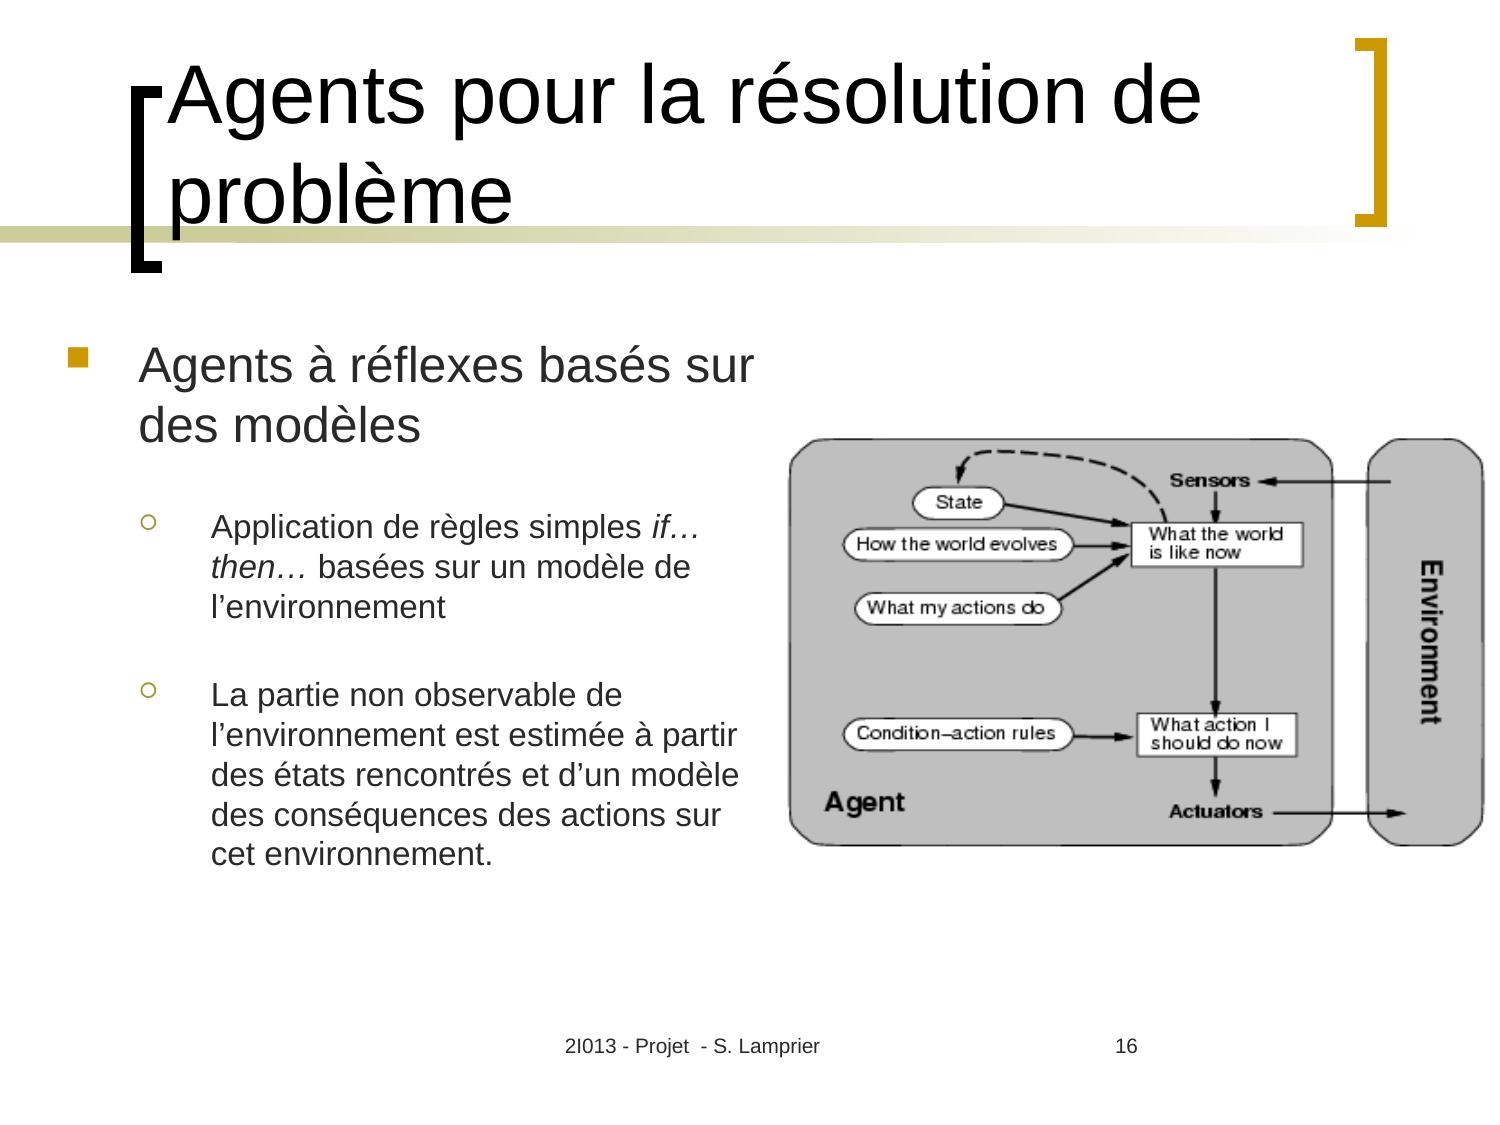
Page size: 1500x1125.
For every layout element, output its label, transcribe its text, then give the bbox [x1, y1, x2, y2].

slide_number <numéro> [1100, 1025, 1413, 1100]
picture [788, 437, 1487, 850]
footer 2I013 - Projet - S. Lamprier [549, 1025, 1025, 1100]
text_box Agents à réflexes basés sur des modèles Application de règles simples if… then… basées sur un modèle de l’environnement La partie non observable de l’environnement est estimée à partir des états rencontrés et d’un modèle des conséquences des actions sur cet environnement. [49, 324, 788, 1000]
title Agents pour la résolution de problème [152, 15, 1328, 248]
